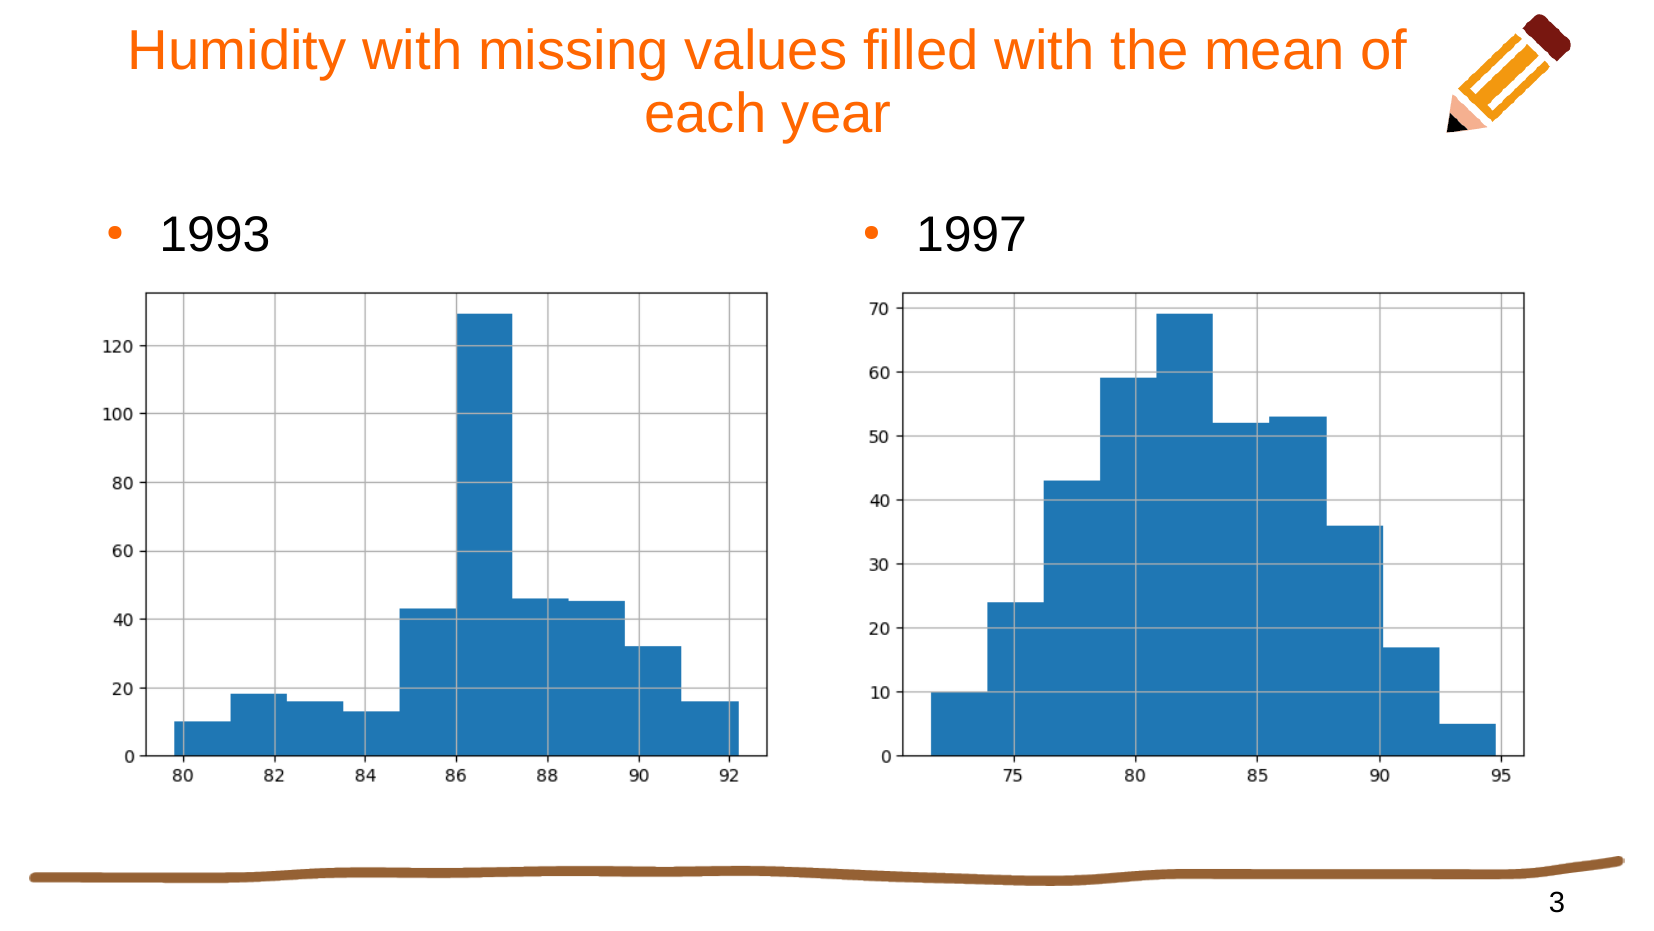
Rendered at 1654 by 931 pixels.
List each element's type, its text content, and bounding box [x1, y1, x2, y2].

picture [29, 856, 1625, 886]
list 1993 [88, 206, 809, 266]
title Humidity with missing values filled with the mean of each year [88, 18, 1447, 145]
picture [1446, 14, 1571, 133]
list 1997 [845, 206, 1566, 266]
picture [856, 280, 1536, 798]
picture [88, 280, 779, 798]
